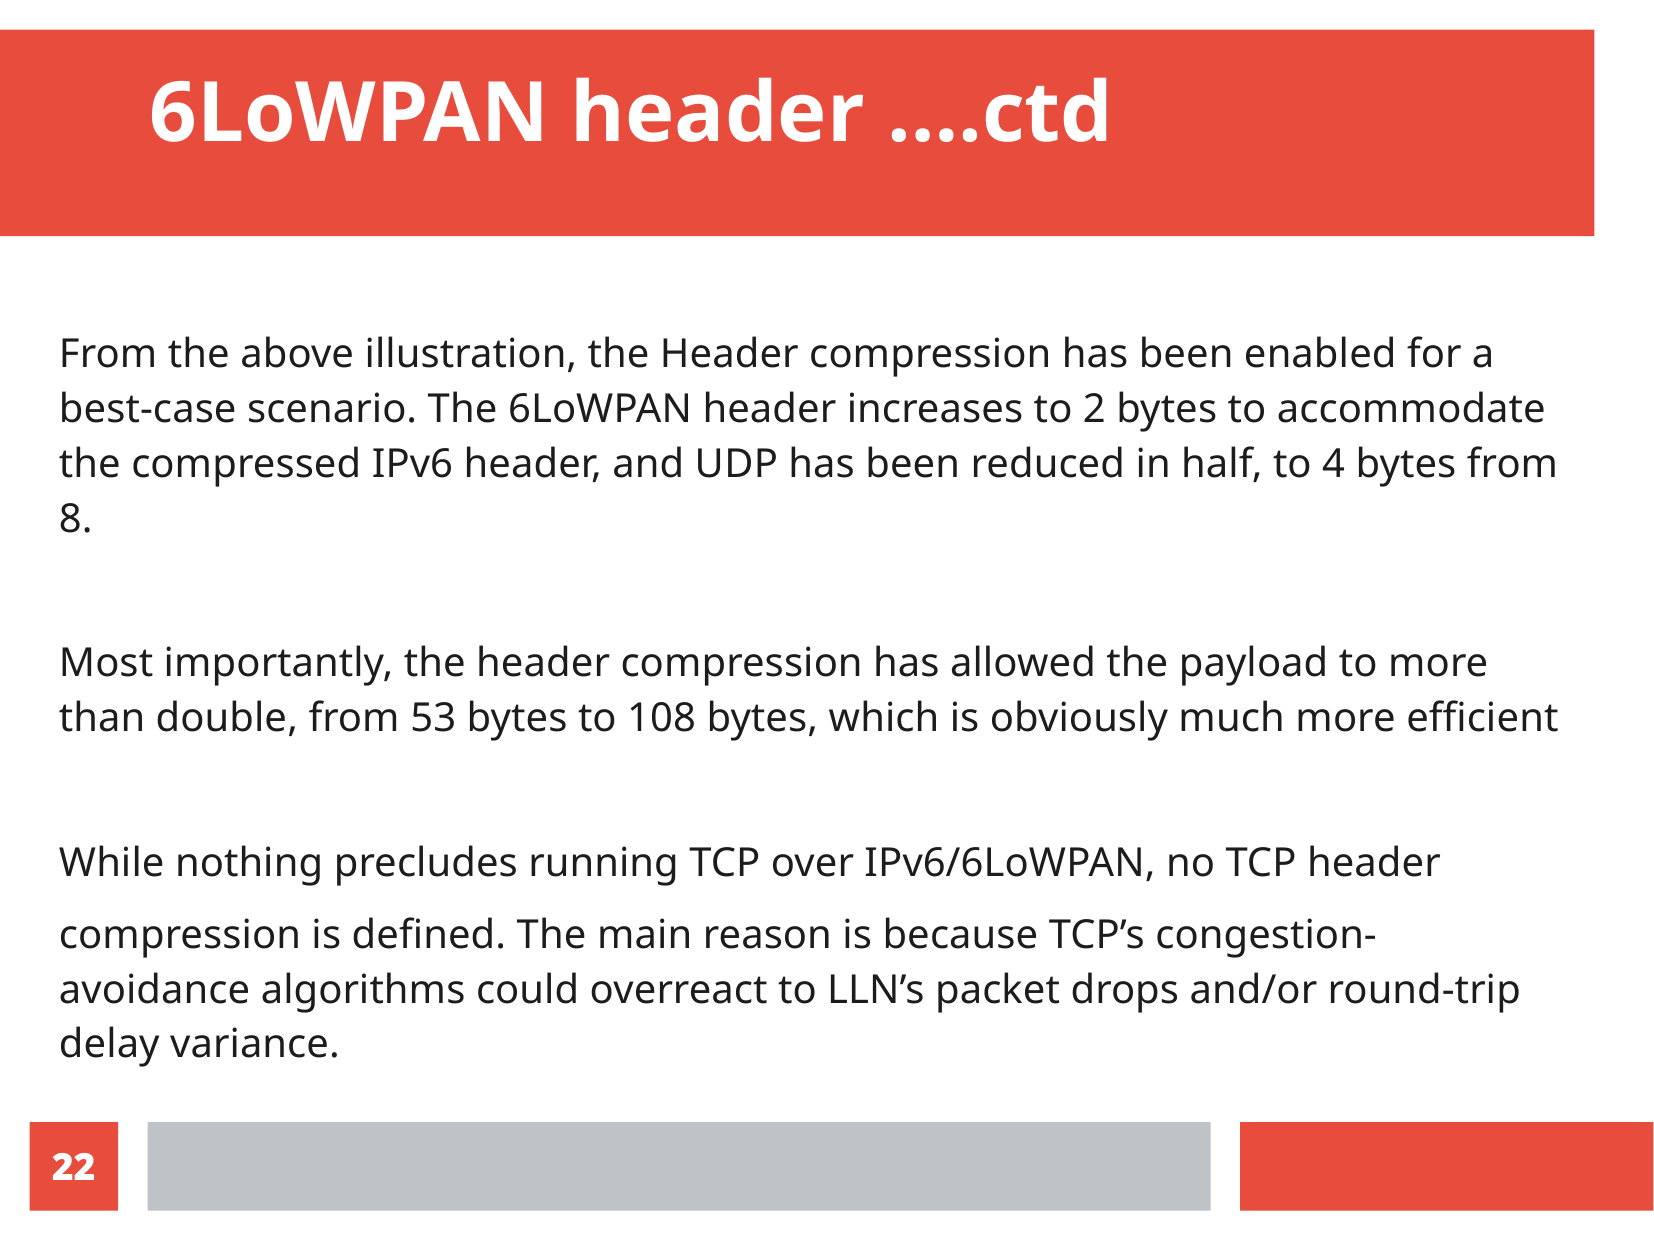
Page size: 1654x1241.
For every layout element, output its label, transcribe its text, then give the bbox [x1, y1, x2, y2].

text_box 6LoWPAN header ….ctd [135, 45, 1456, 157]
list From the above illustration, the Header compression has been enabled for a best-case scenario. The 6LoWPAN header increases to 2 bytes to accommodate the compressed IPv6 header, and UDP has been reduced in half, to 4 bytes from 8. Most importantly, the header compression has allowed the payload to more than double, from 53 bytes to 108 bytes, which is obviously much more efficient While nothing precludes running TCP over IPv6/6LoWPAN, no TCP header compression is defined. The main reason is because TCP’s congestion-avoidance algorithms could overreact to LLN’s packet drops and/or round-trip delay variance. [59, 324, 1565, 1093]
